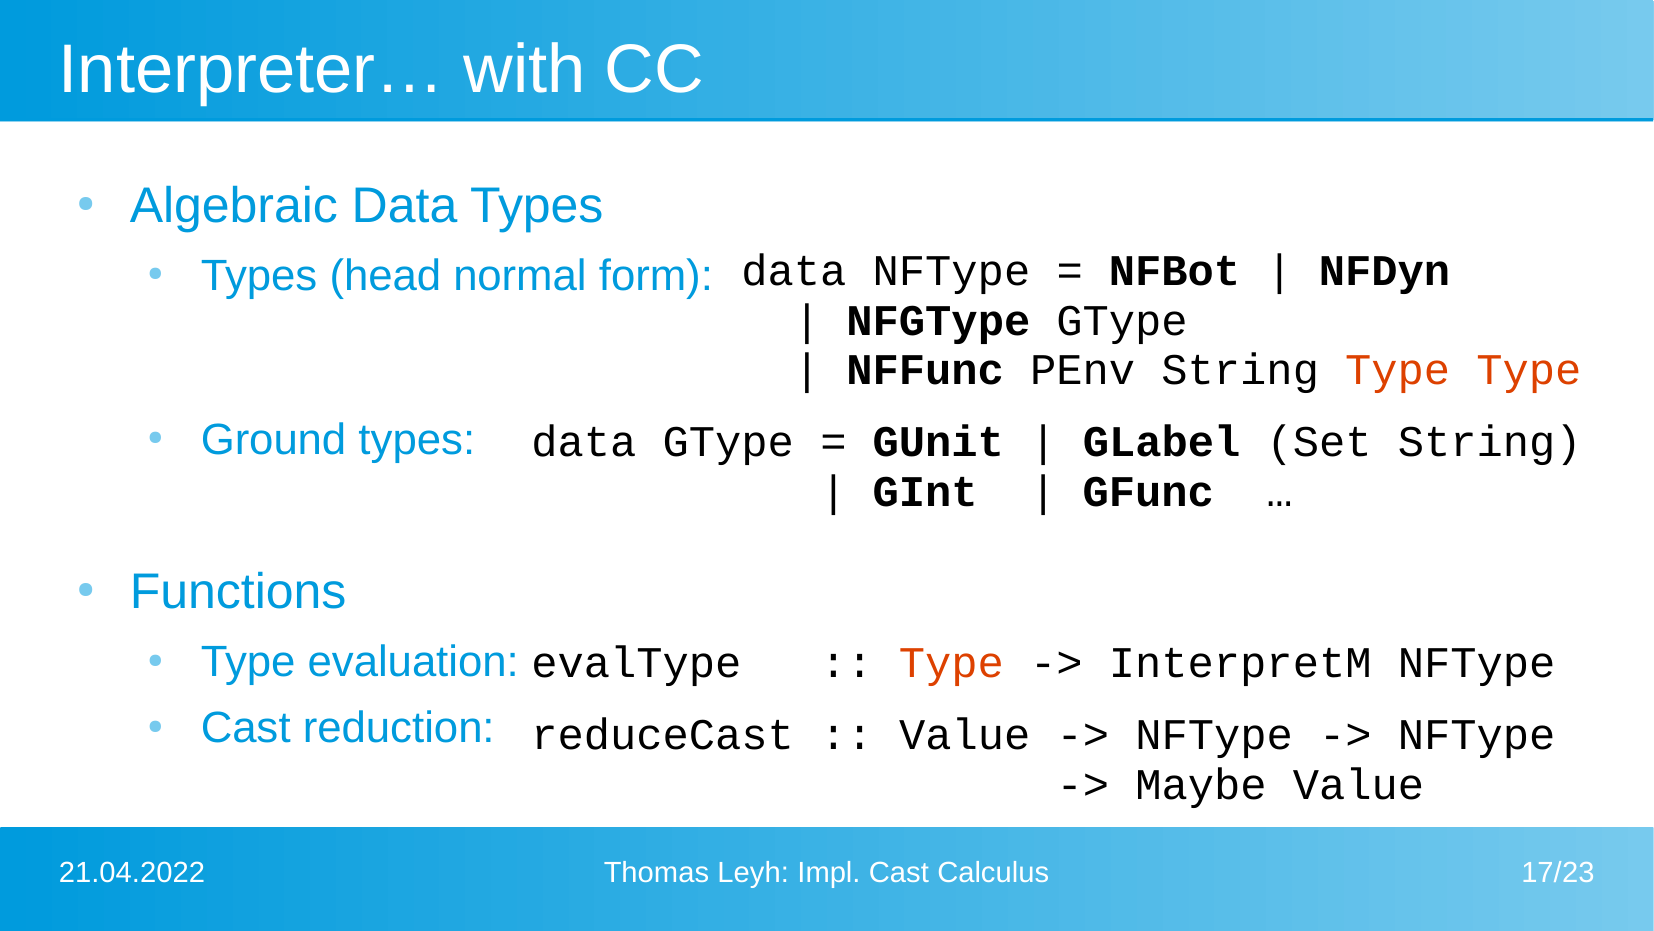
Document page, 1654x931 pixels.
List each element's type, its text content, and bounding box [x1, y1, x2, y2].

title Interpreter… with CC [59, 29, 1595, 108]
list Algebraic Data Types Types (head normal form): Ground types: Functions Type evaluation: Cast reduction: [59, 177, 531, 768]
list data NFType = NFBot | NFDyn | NFGType GType | NFFunc PEnv String Type Type data GType = GUnit | GLabel (Set String) | GInt | GFunc … evalType :: Type -> InterpretM NFType reduceCast :: Value -> NFType -> NFType -> Maybe Value [531, 177, 1596, 768]
